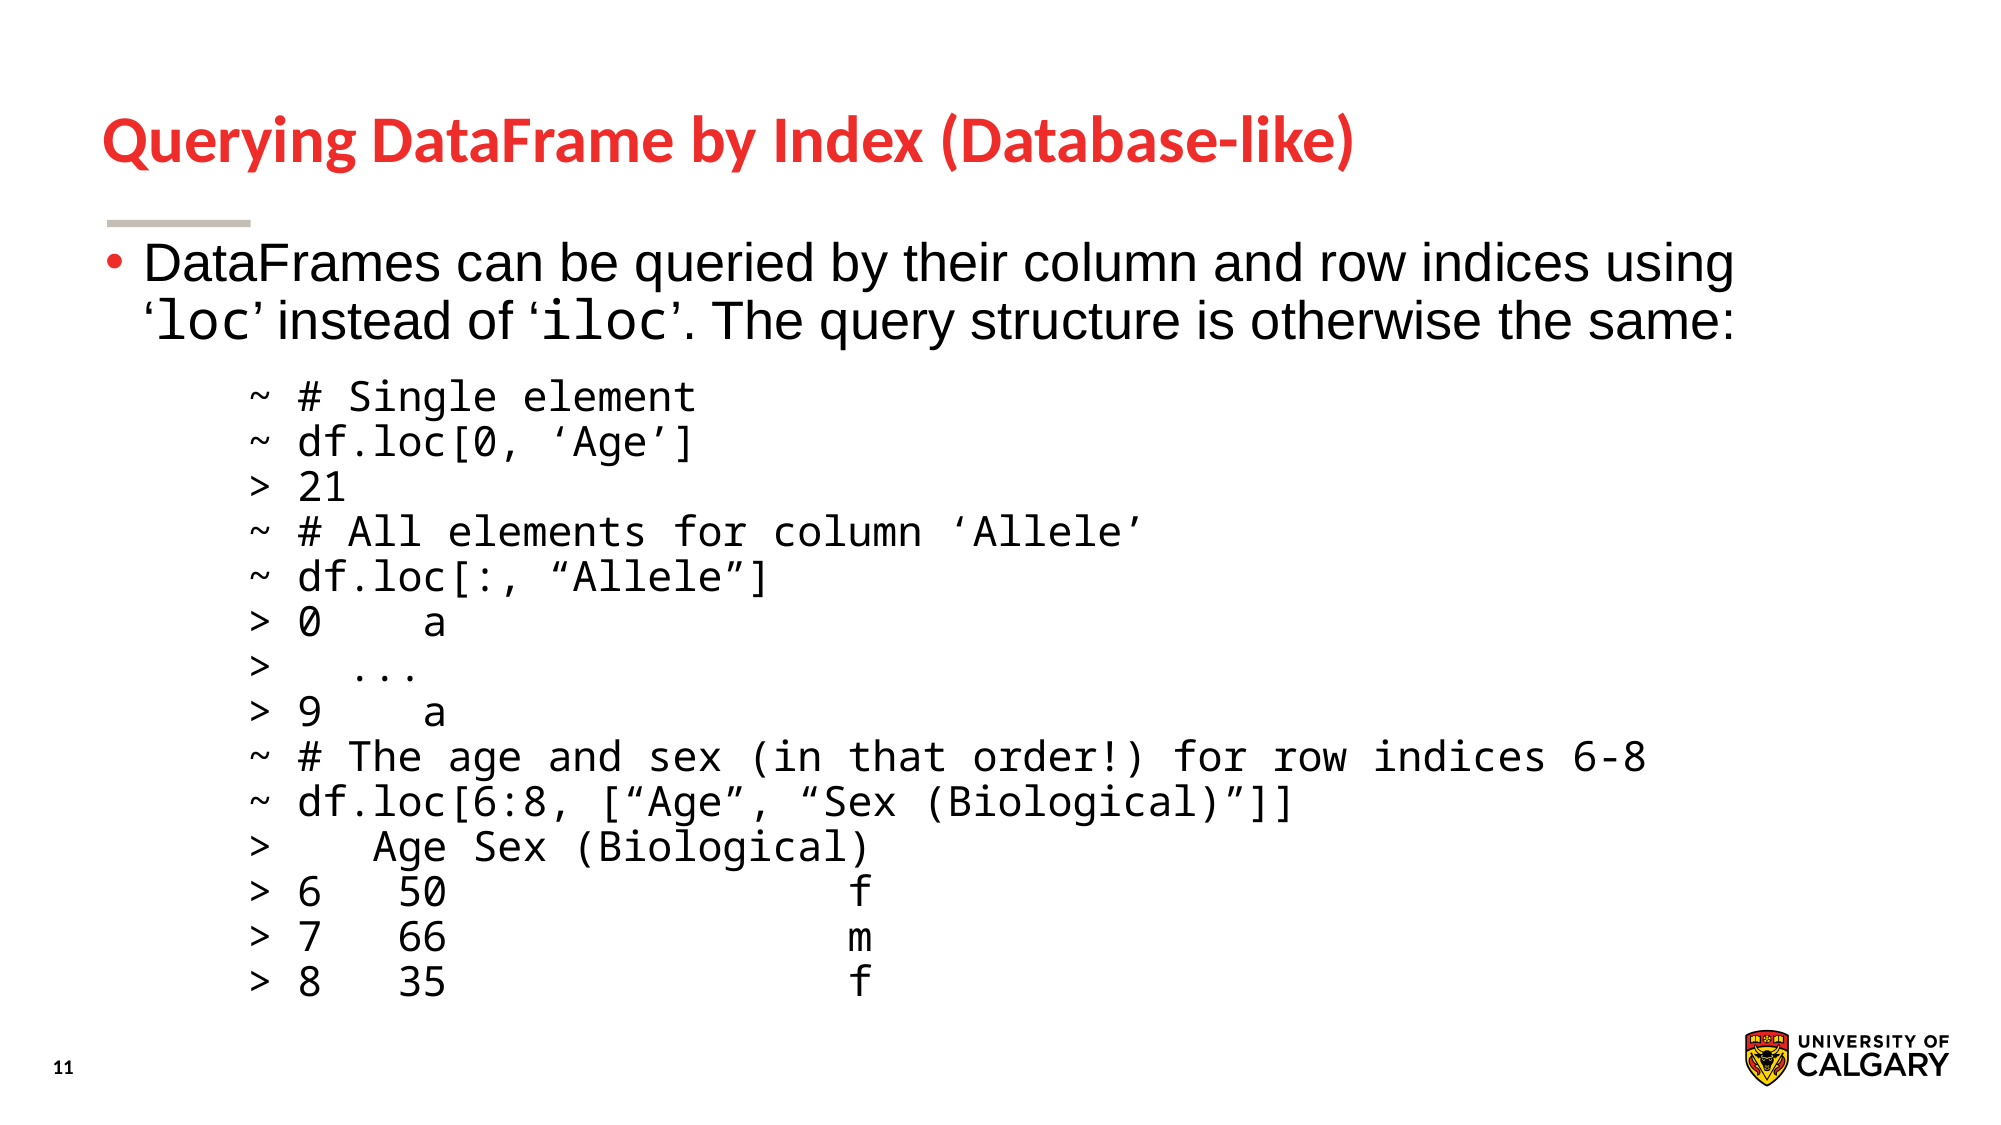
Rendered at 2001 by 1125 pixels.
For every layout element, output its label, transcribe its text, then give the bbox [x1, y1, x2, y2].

picture [1722, 1012, 1972, 1099]
title Querying DataFrame by Index (Database-like) [87, 60, 1774, 222]
list DataFrames can be queried by their column and row indices using ‘loc’ instead of ‘iloc’. The query structure is otherwise the same: ~ # Single element ~ df.loc[0, ‘Age’] > 21 ~ # All elements for column ‘Allele’ ~ df.loc[:, “Allele”] > 0 a > ... > 9 a ~ # The age and sex (in that order!) for row indices 6-8 ~ df.loc[6:8, [“Age”, “Sex (Biological)”]] > Age Sex (Biological) > 6 50 f > 7 66 m > 8 35 f [91, 227, 1774, 941]
